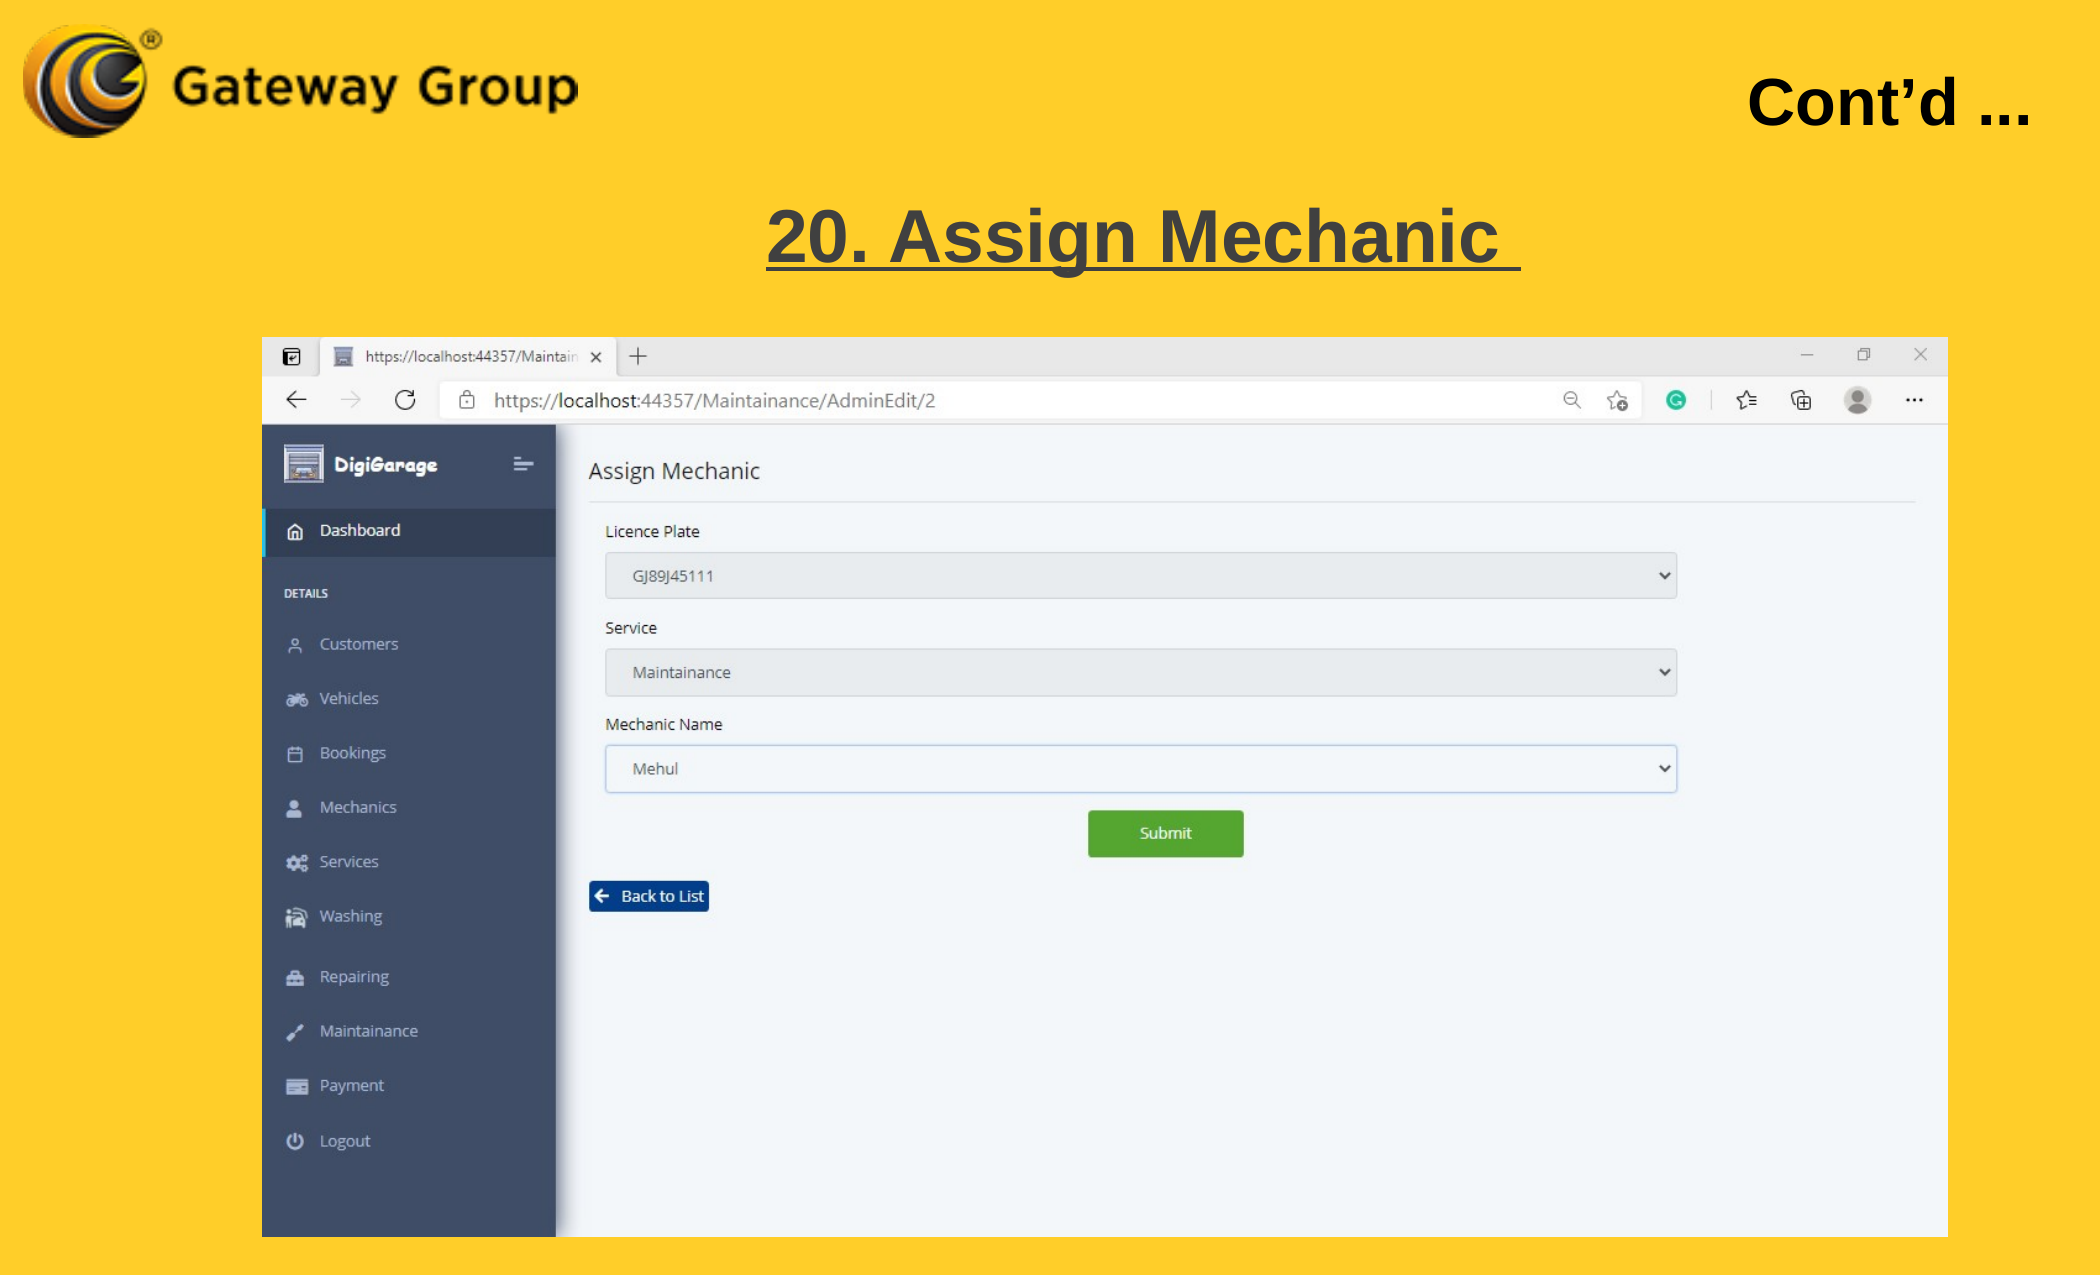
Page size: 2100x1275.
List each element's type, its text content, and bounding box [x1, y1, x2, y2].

picture [262, 337, 1948, 1237]
text_box Cont’d ... [1732, 57, 2063, 147]
text_box 20. Assign Mechanic [750, 187, 1538, 337]
picture [23, 24, 578, 138]
